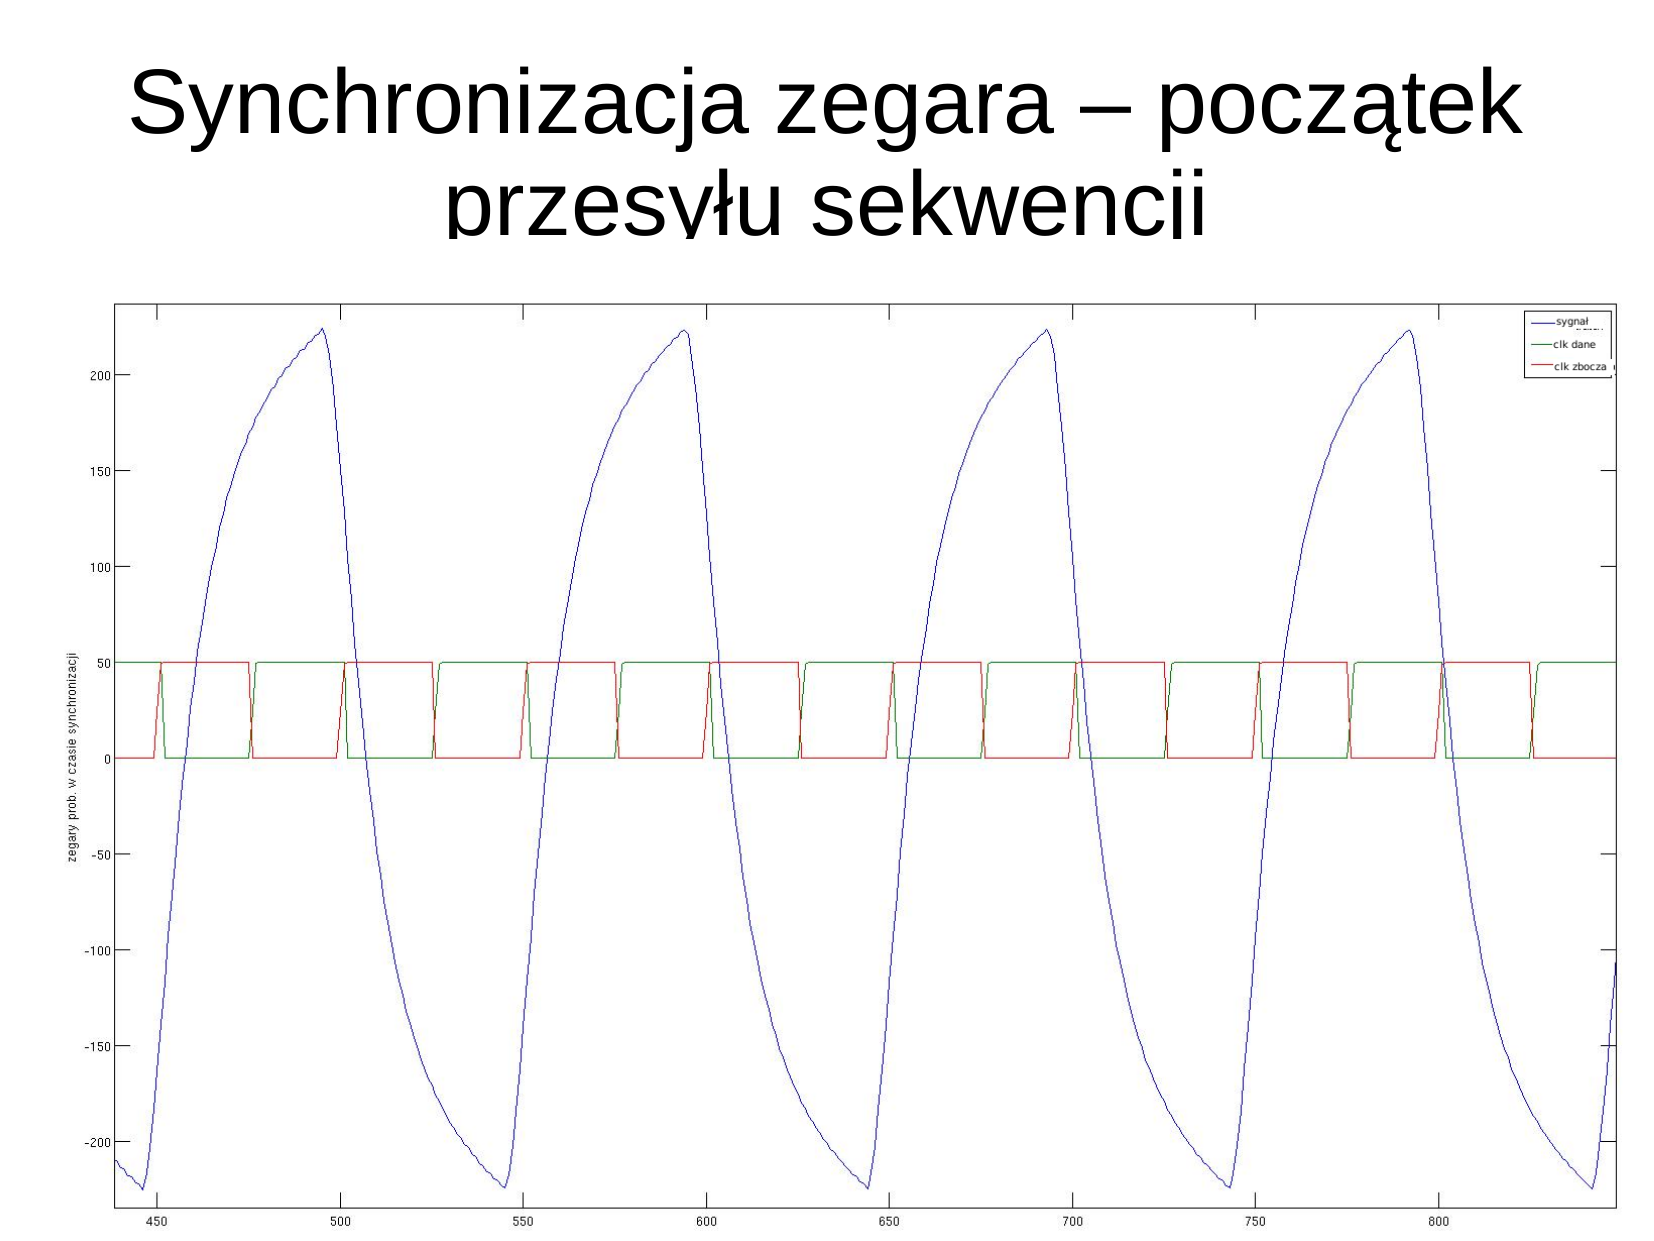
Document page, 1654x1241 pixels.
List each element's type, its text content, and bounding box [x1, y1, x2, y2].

title Synchronizacja zegara – początek przesyłu sekwencji [82, 49, 1571, 239]
picture [0, 239, 1639, 1241]
